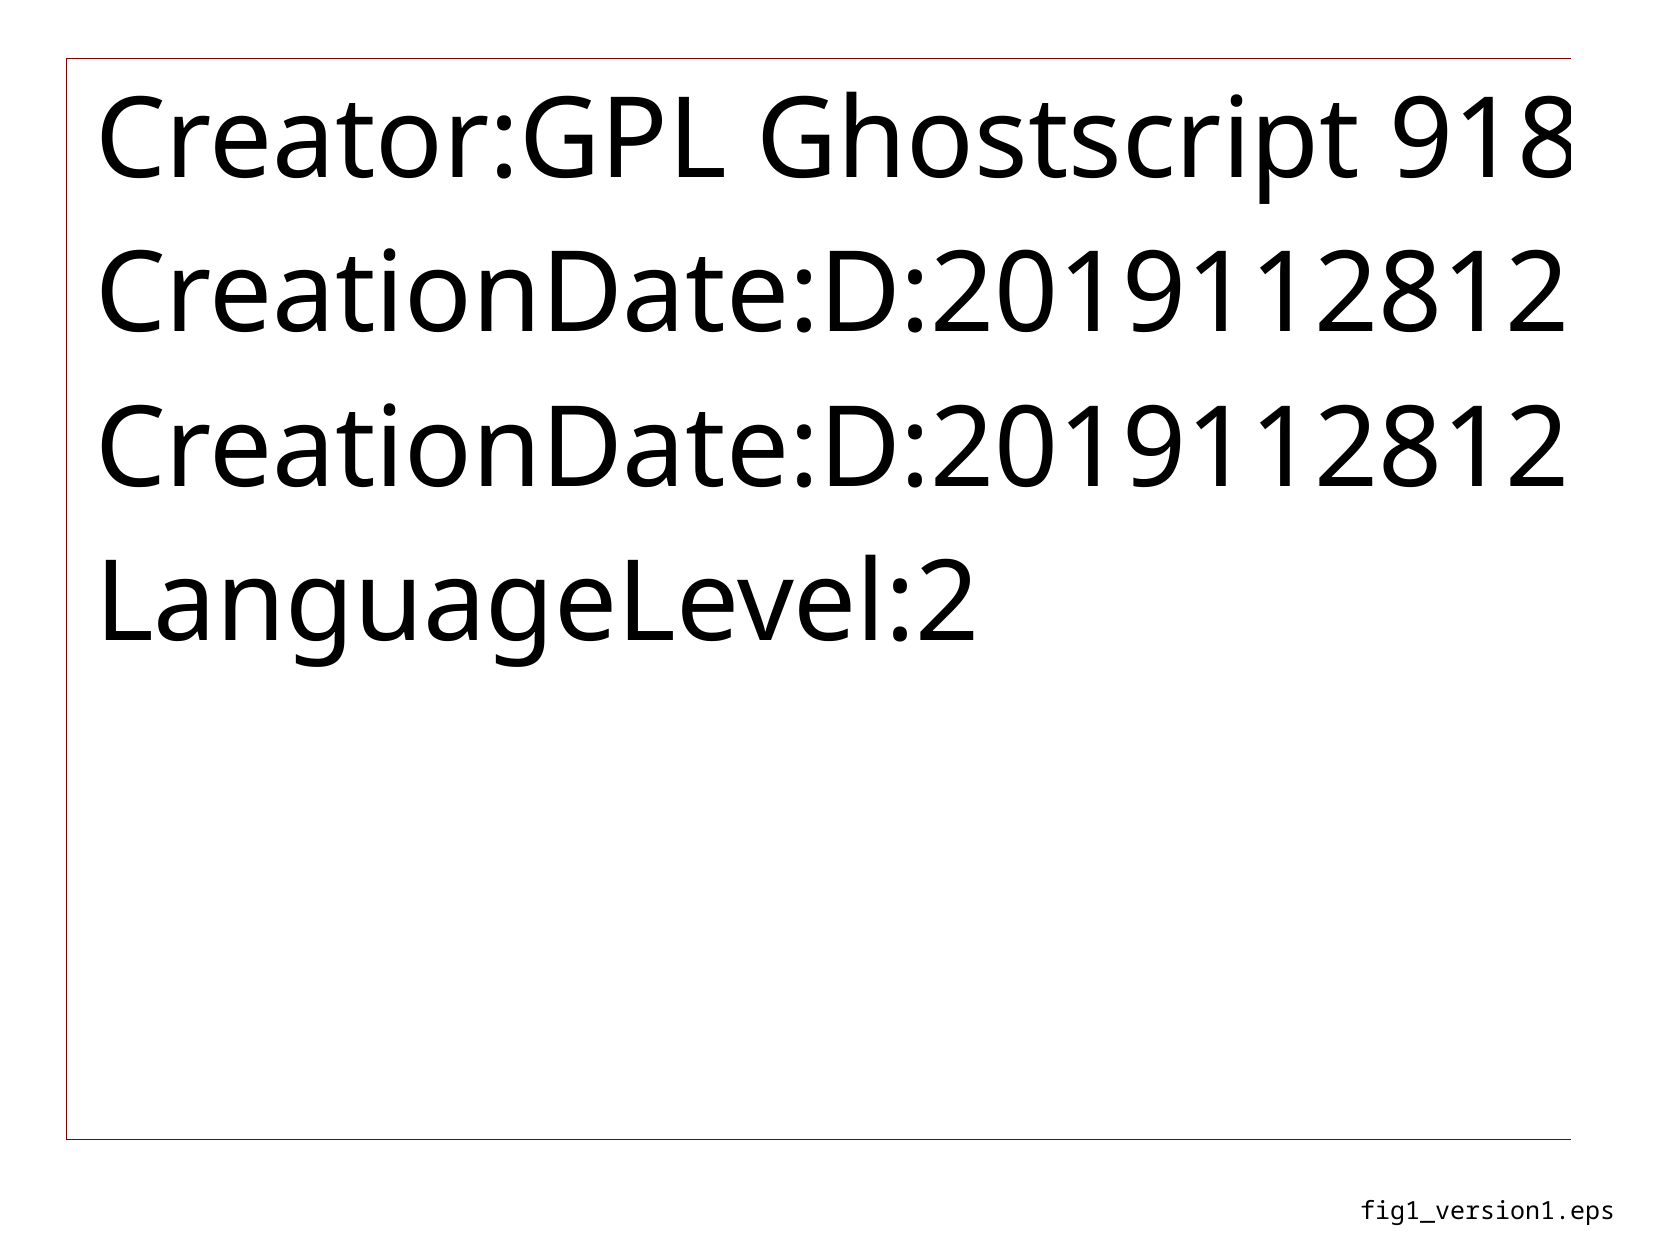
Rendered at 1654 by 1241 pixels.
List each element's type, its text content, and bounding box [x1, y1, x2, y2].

picture [59, 50, 1571, 1140]
text_box fig1_version1.eps [1181, 1185, 1630, 1229]
